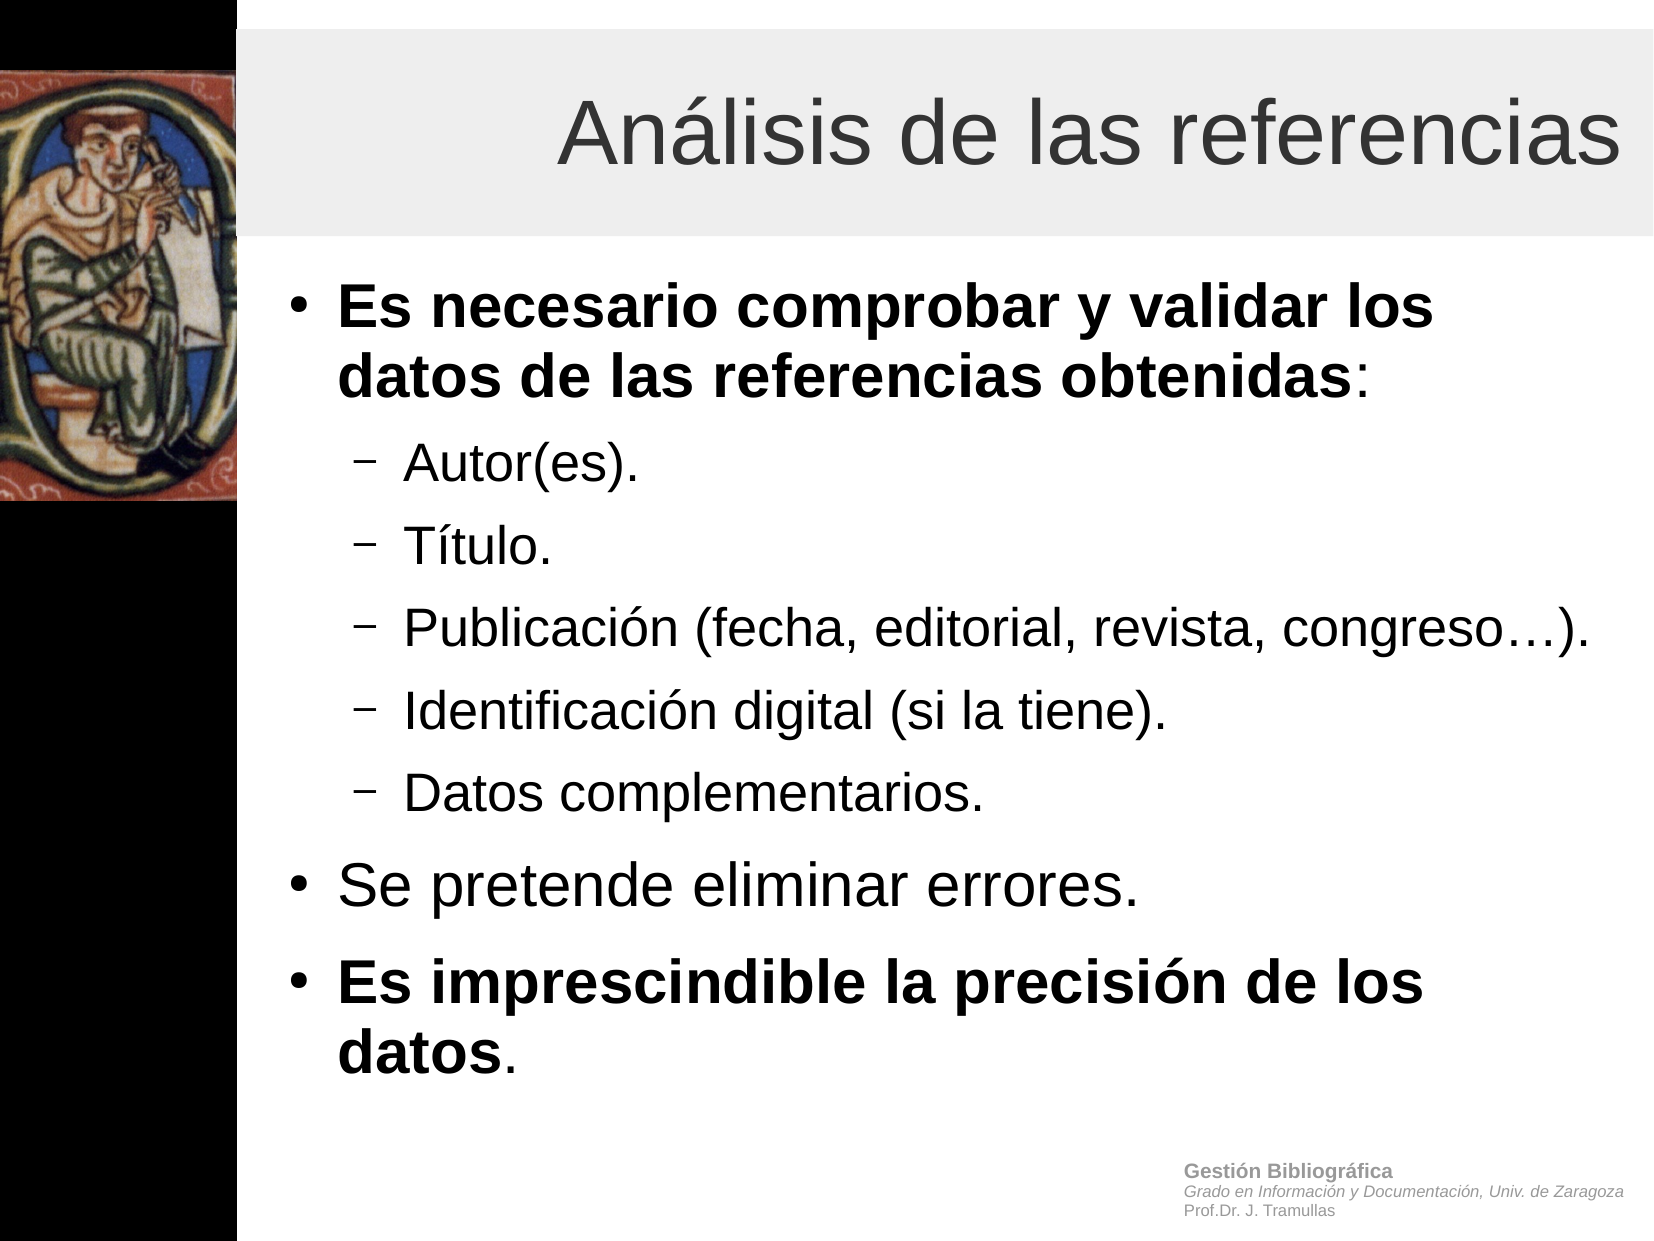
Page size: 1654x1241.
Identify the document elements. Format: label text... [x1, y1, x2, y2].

title Análisis de las referencias [236, 29, 1654, 237]
list Es necesario comprobar y validar los datos de las referencias obtenidas: Autor(es). Título. Publicación (fecha, editorial, revista, congreso…). Identificación digital (si la tiene). Datos complementarios. Se pretende eliminar errores. Es imprescindible la precisión de los datos. [271, 271, 1619, 1134]
picture [0, 70, 237, 501]
